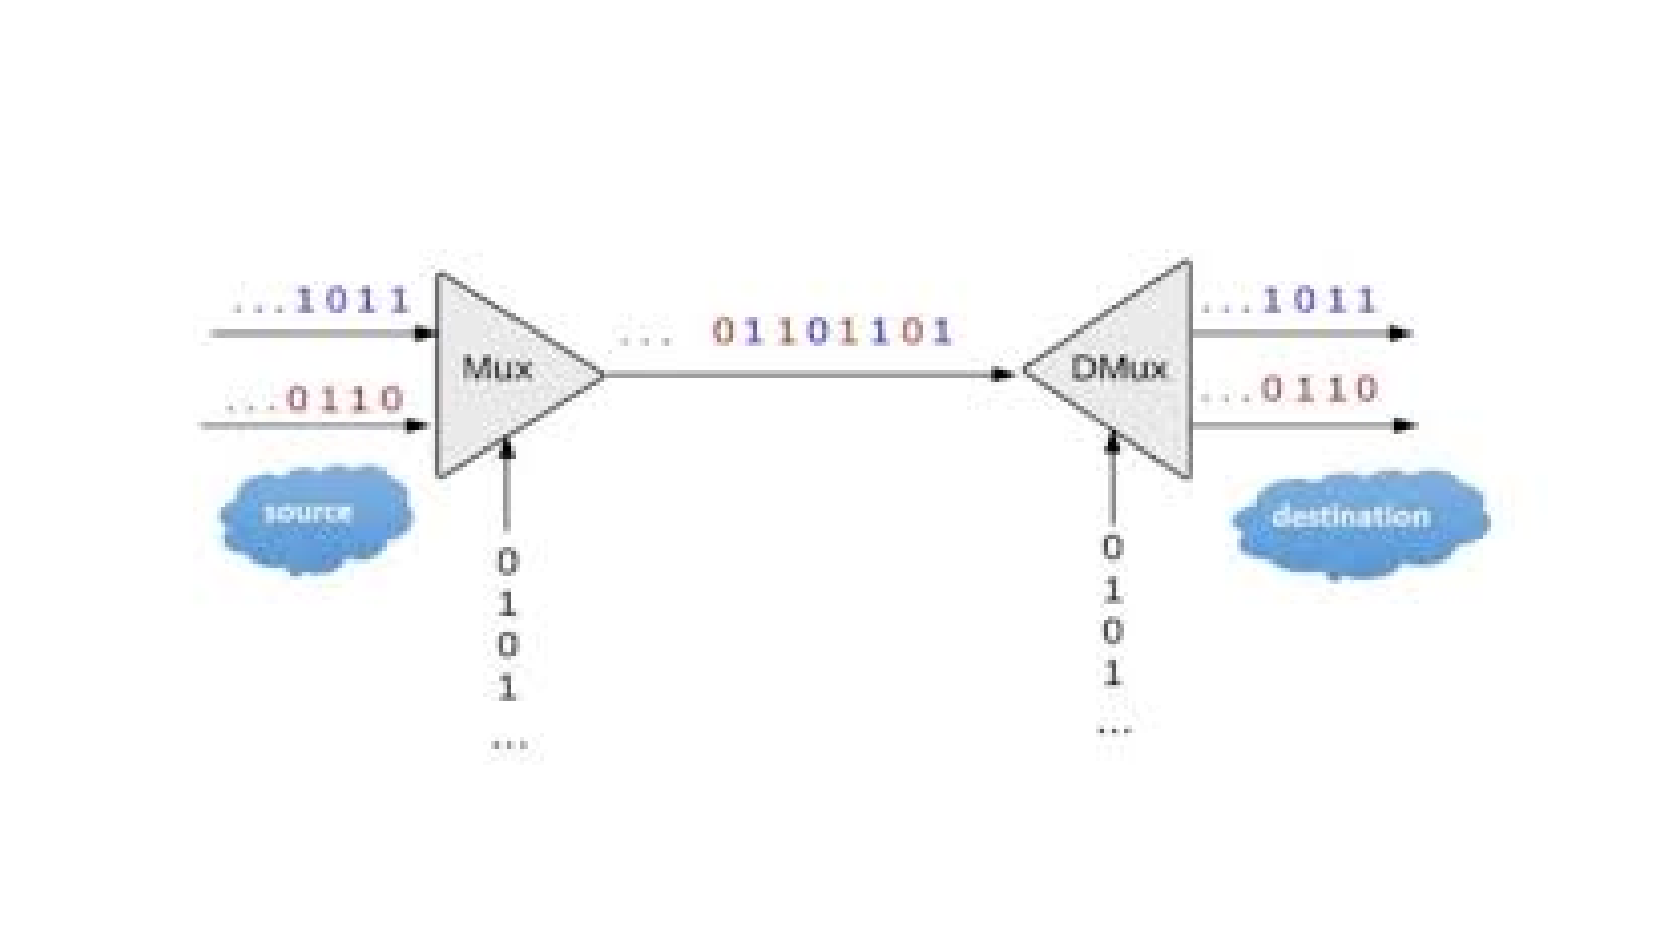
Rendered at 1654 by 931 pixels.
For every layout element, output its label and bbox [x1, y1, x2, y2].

picture [129, 217, 1548, 794]
